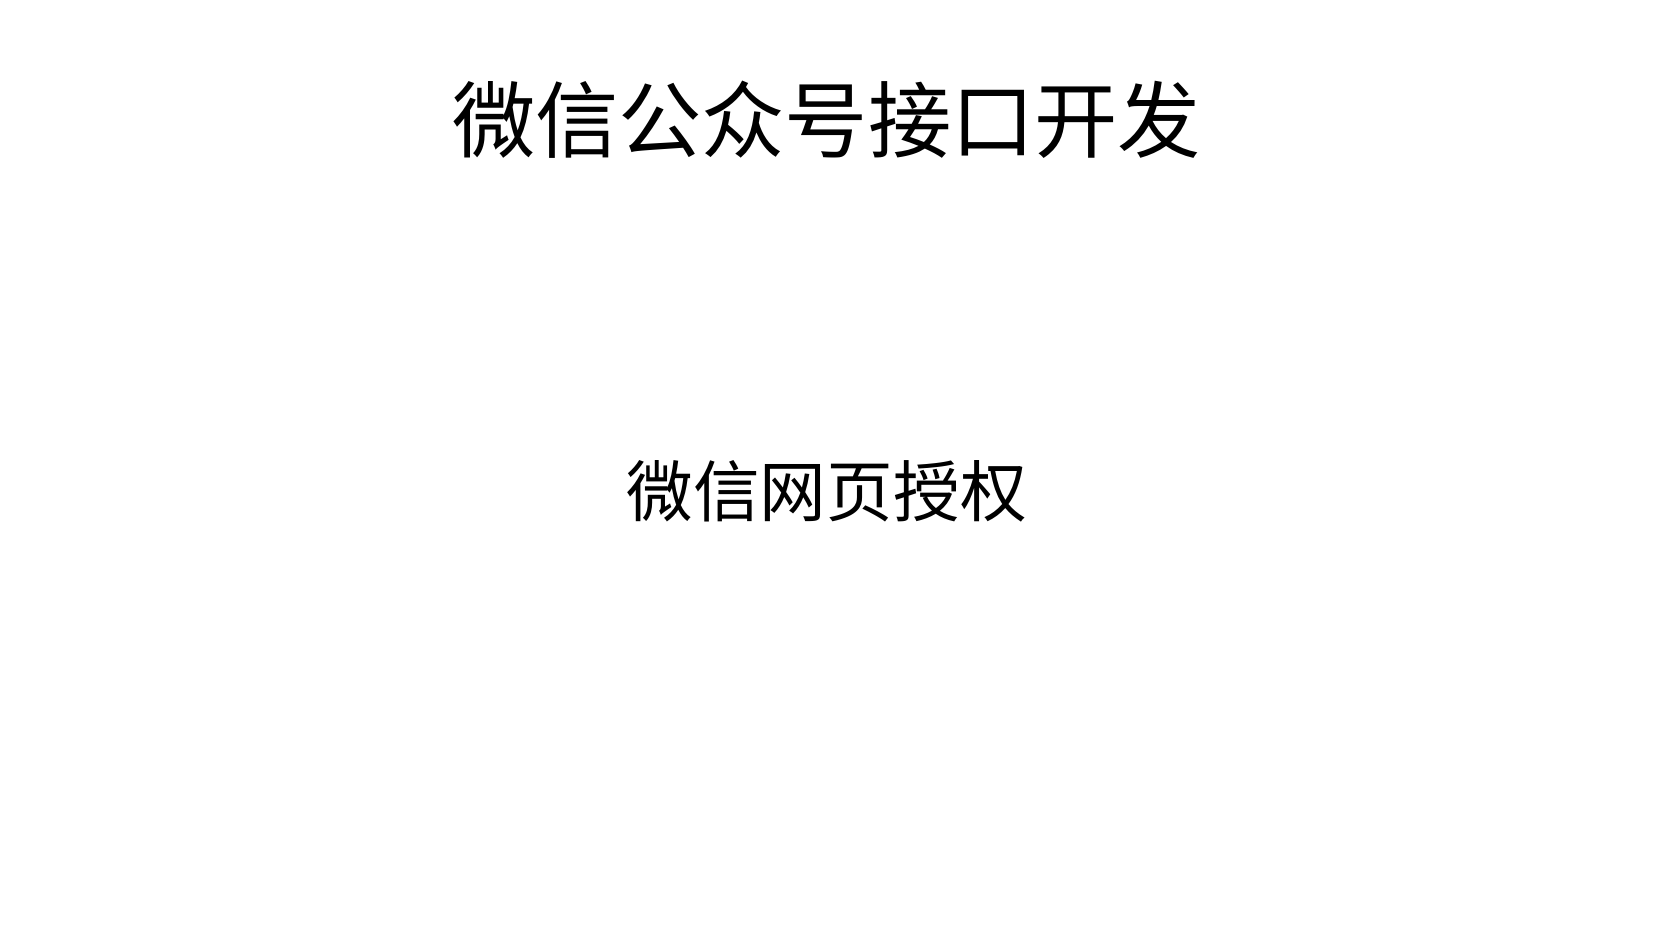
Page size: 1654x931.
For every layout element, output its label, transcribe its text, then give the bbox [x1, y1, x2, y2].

title 微信公众号接口开发 [82, 37, 1571, 193]
subtitle 微信网页授权 [82, 217, 1571, 758]
